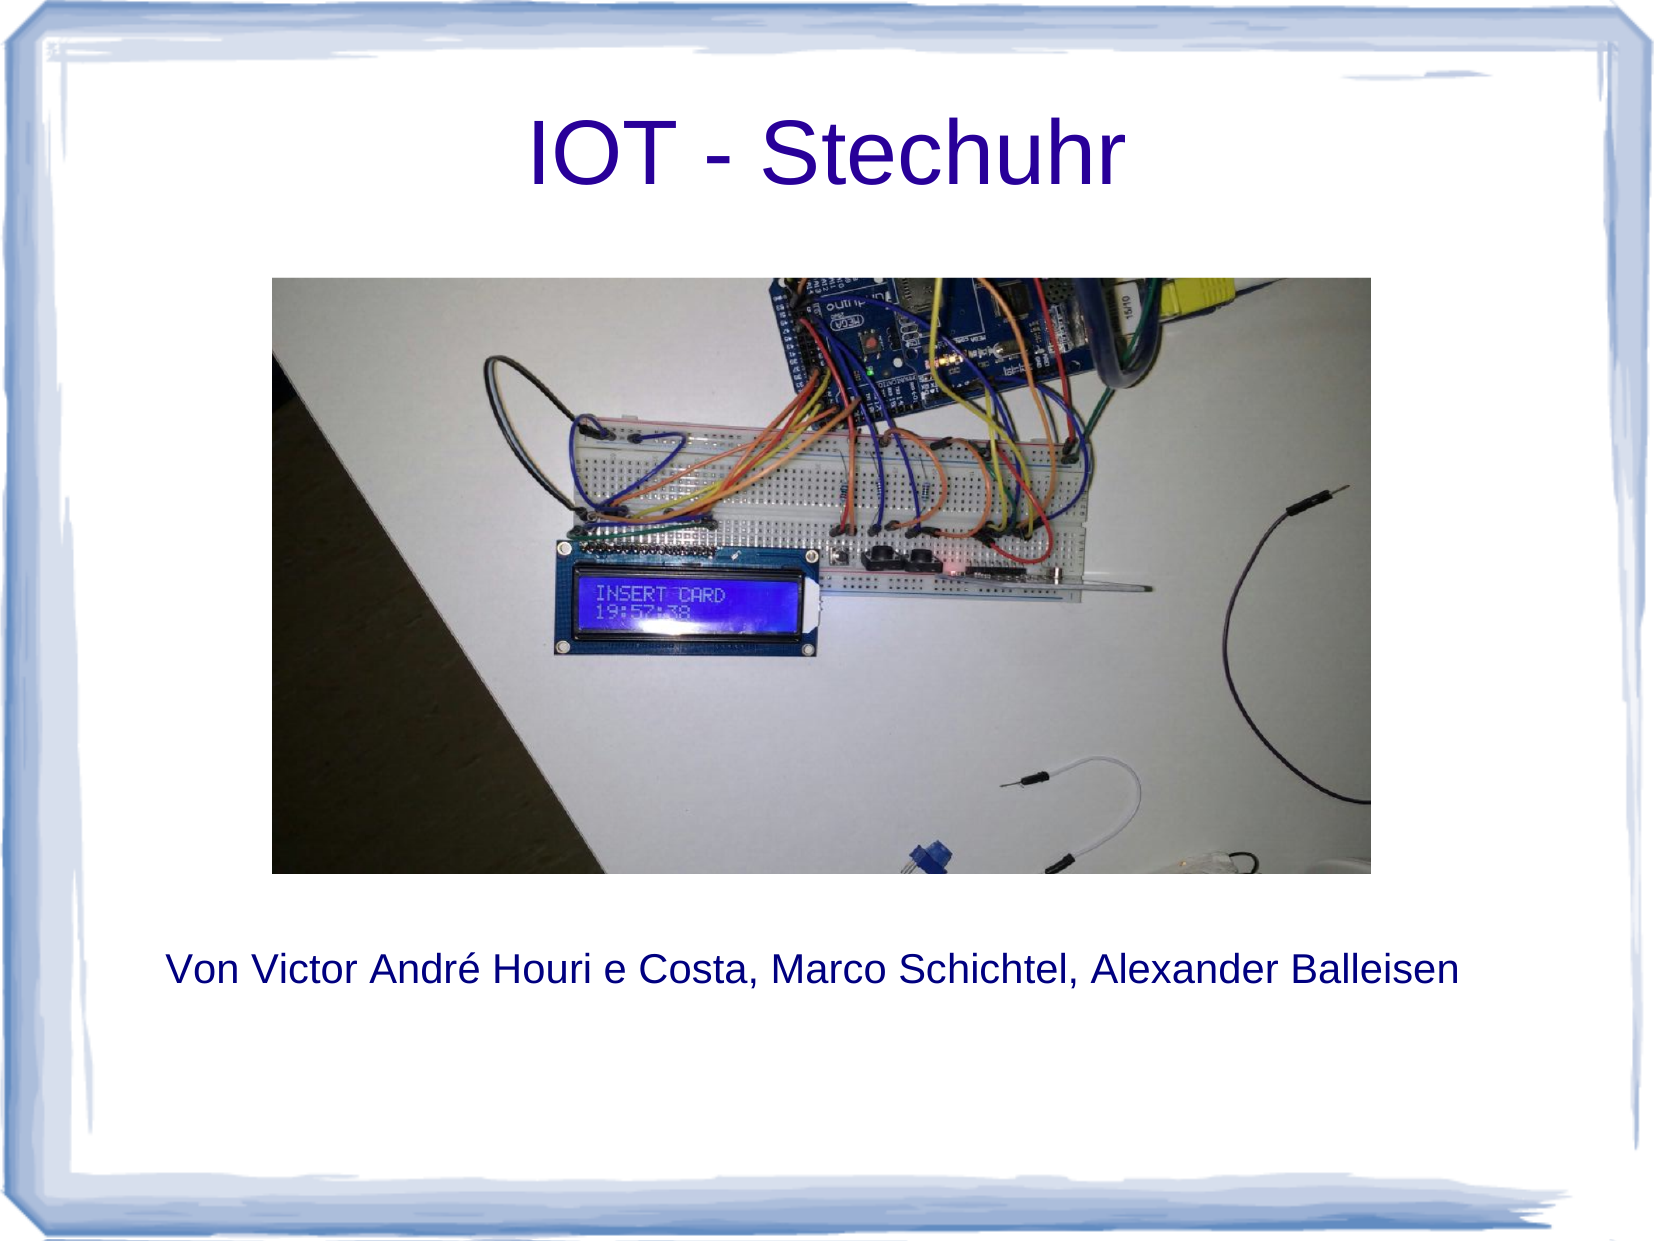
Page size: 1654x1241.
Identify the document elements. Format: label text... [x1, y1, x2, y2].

list Von Victor André Houri e Costa, Marco Schichtel, Alexander Balleisen [94, 945, 1548, 1063]
title IOT - Stechuhr [82, 49, 1571, 257]
picture [0, 0, 1654, 1241]
